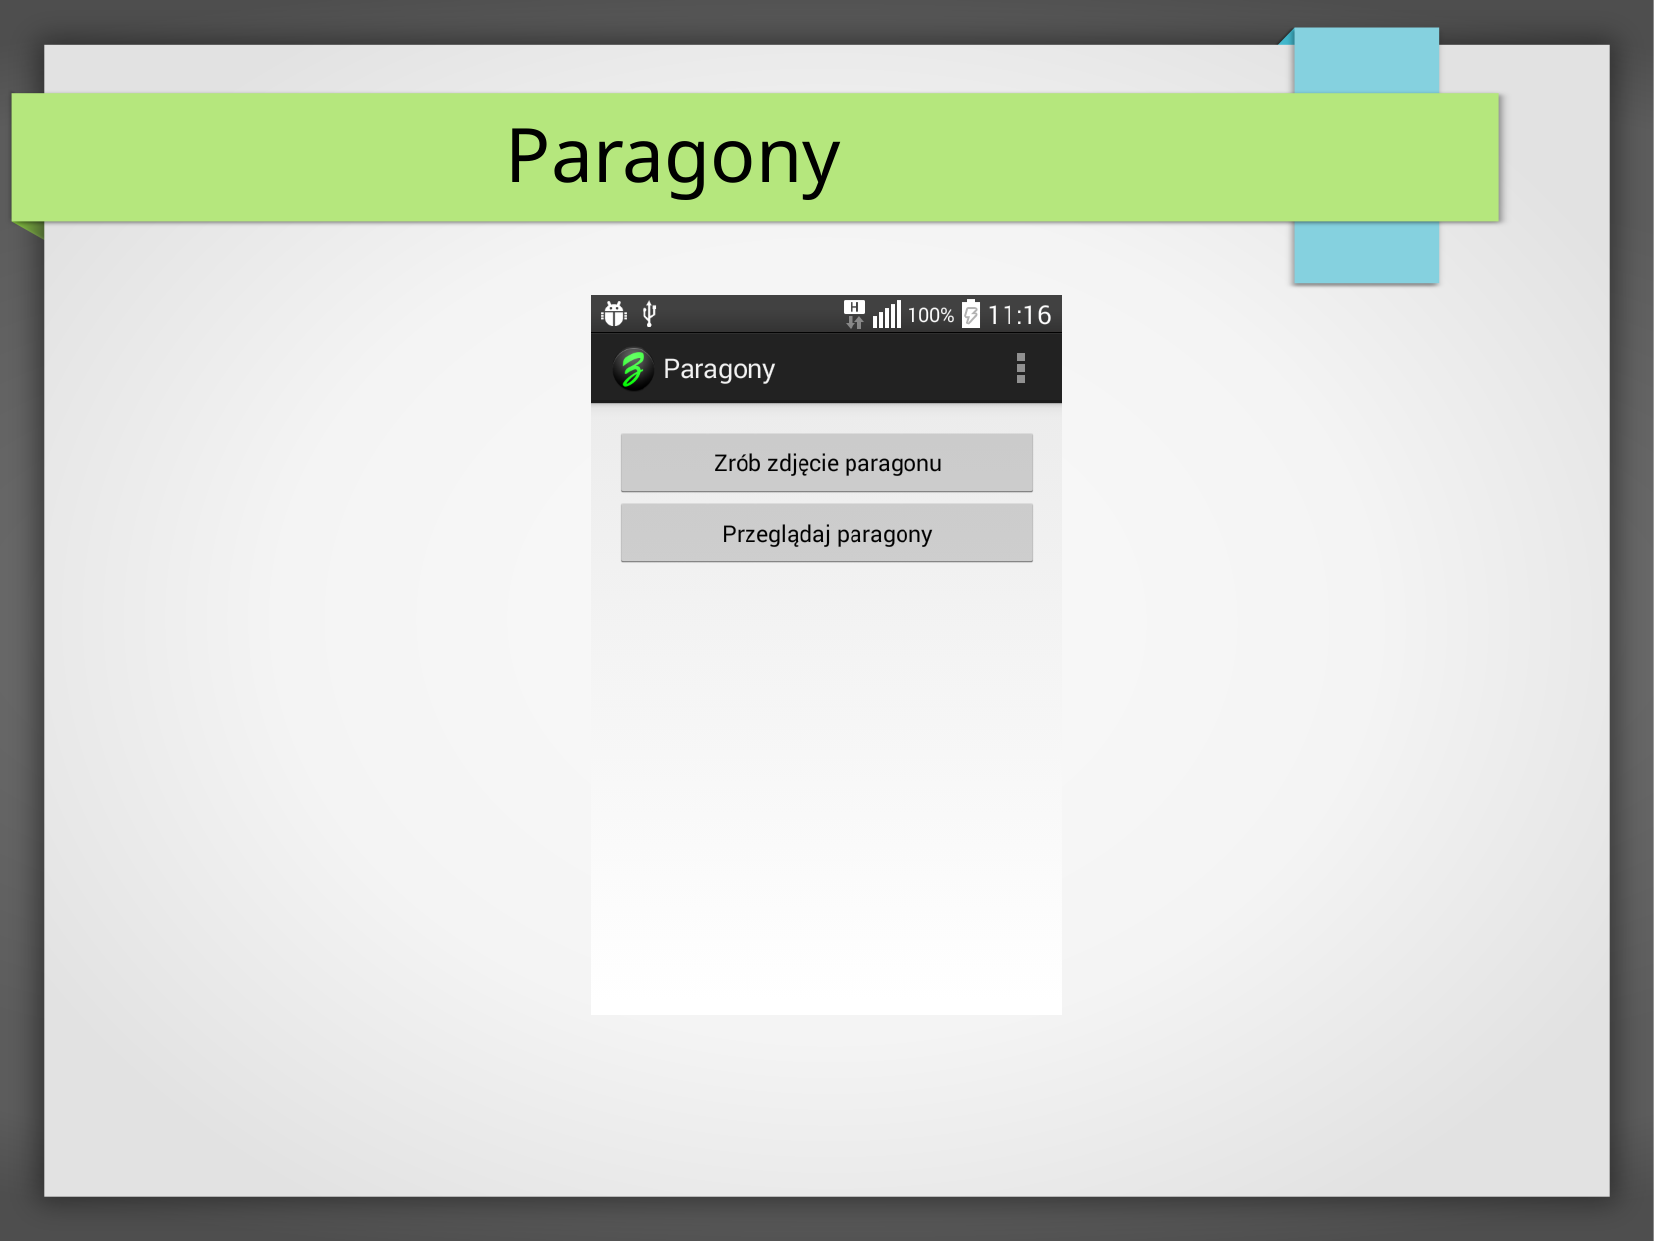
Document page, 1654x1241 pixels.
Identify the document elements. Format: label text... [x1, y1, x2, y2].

picture [0, 0, 1654, 1241]
title Paragony [82, 94, 1264, 213]
